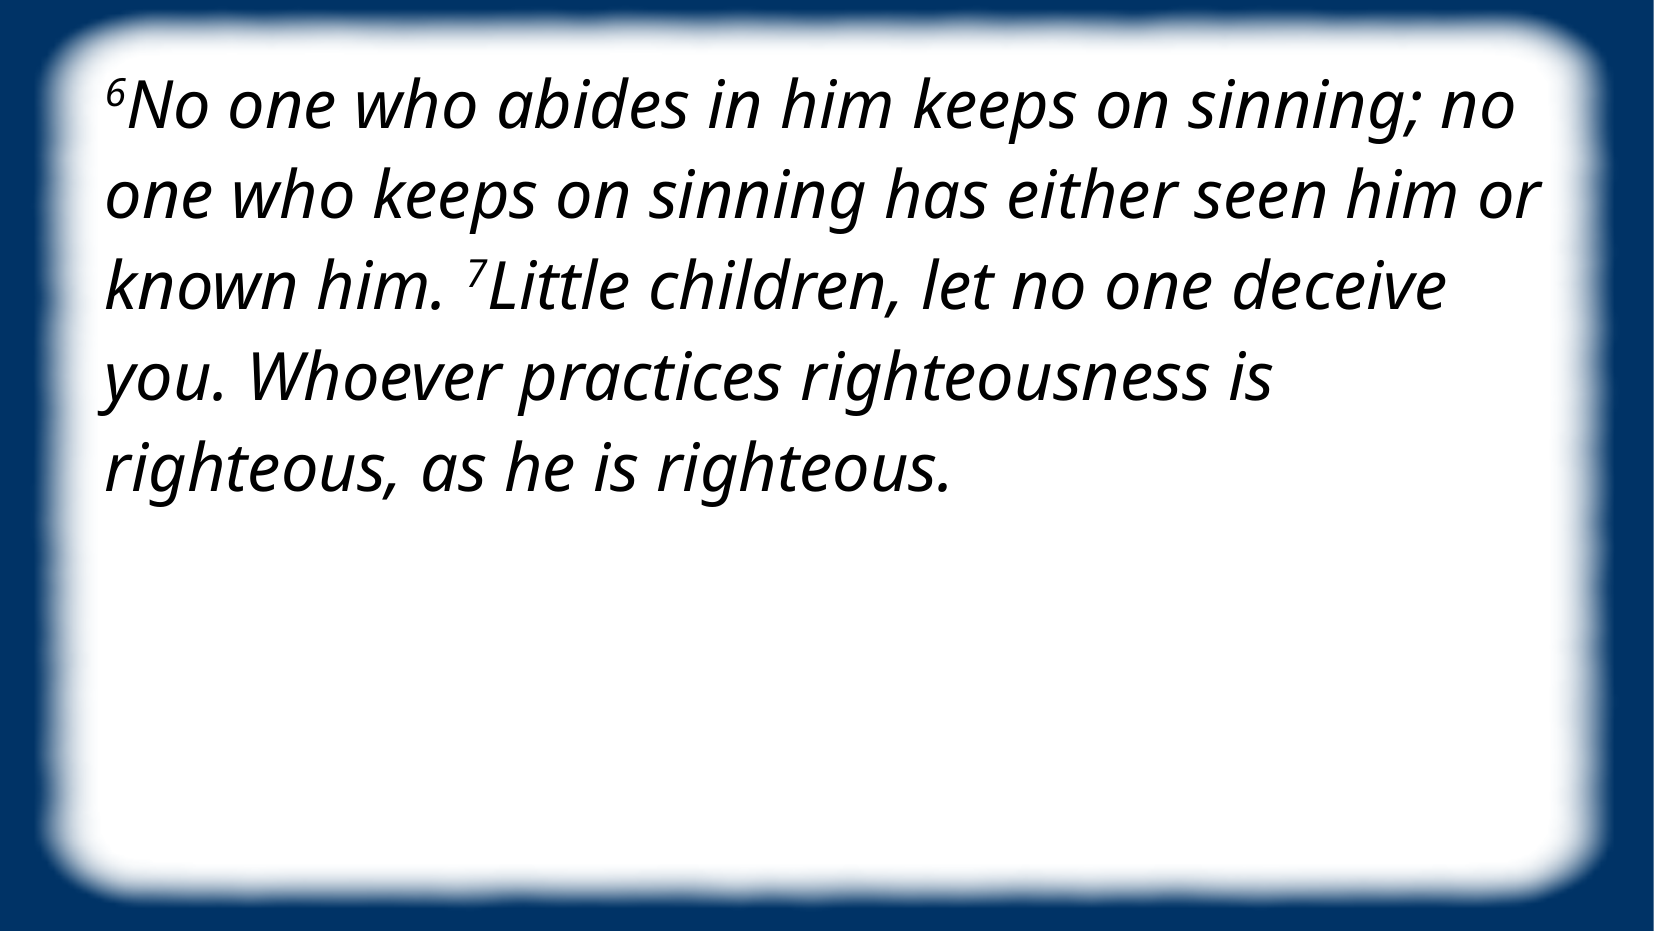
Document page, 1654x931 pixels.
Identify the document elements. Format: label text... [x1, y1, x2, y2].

picture [0, 0, 1654, 931]
text_box 6No one who abides in him keeps on sinning; no one who keeps on sinning has either seen him or known him. 7Little children, let no one deceive you. Whoever practices righteousness is righteous, as he is righteous. [90, 49, 1591, 530]
